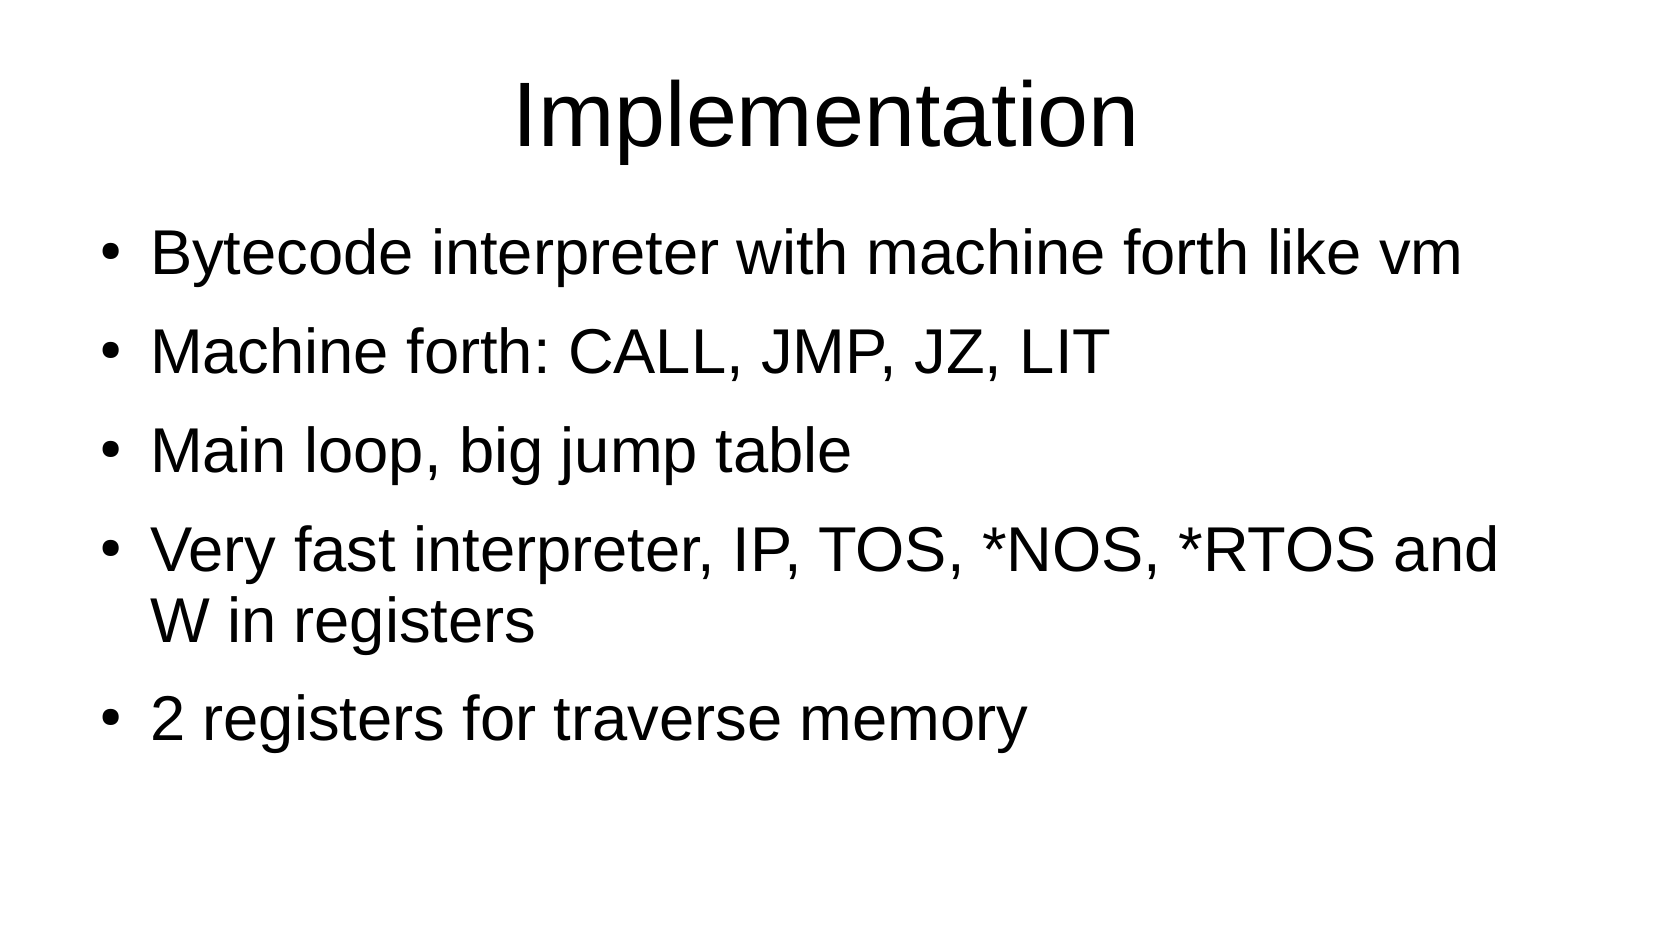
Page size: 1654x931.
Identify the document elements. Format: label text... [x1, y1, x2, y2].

list Bytecode interpreter with machine forth like vm Machine forth: CALL, JMP, JZ, LIT Main loop, big jump table Very fast interpreter, IP, TOS, *NOS, *RTOS and W in registers 2 registers for traverse memory [82, 217, 1571, 758]
title Implementation [82, 37, 1571, 193]
